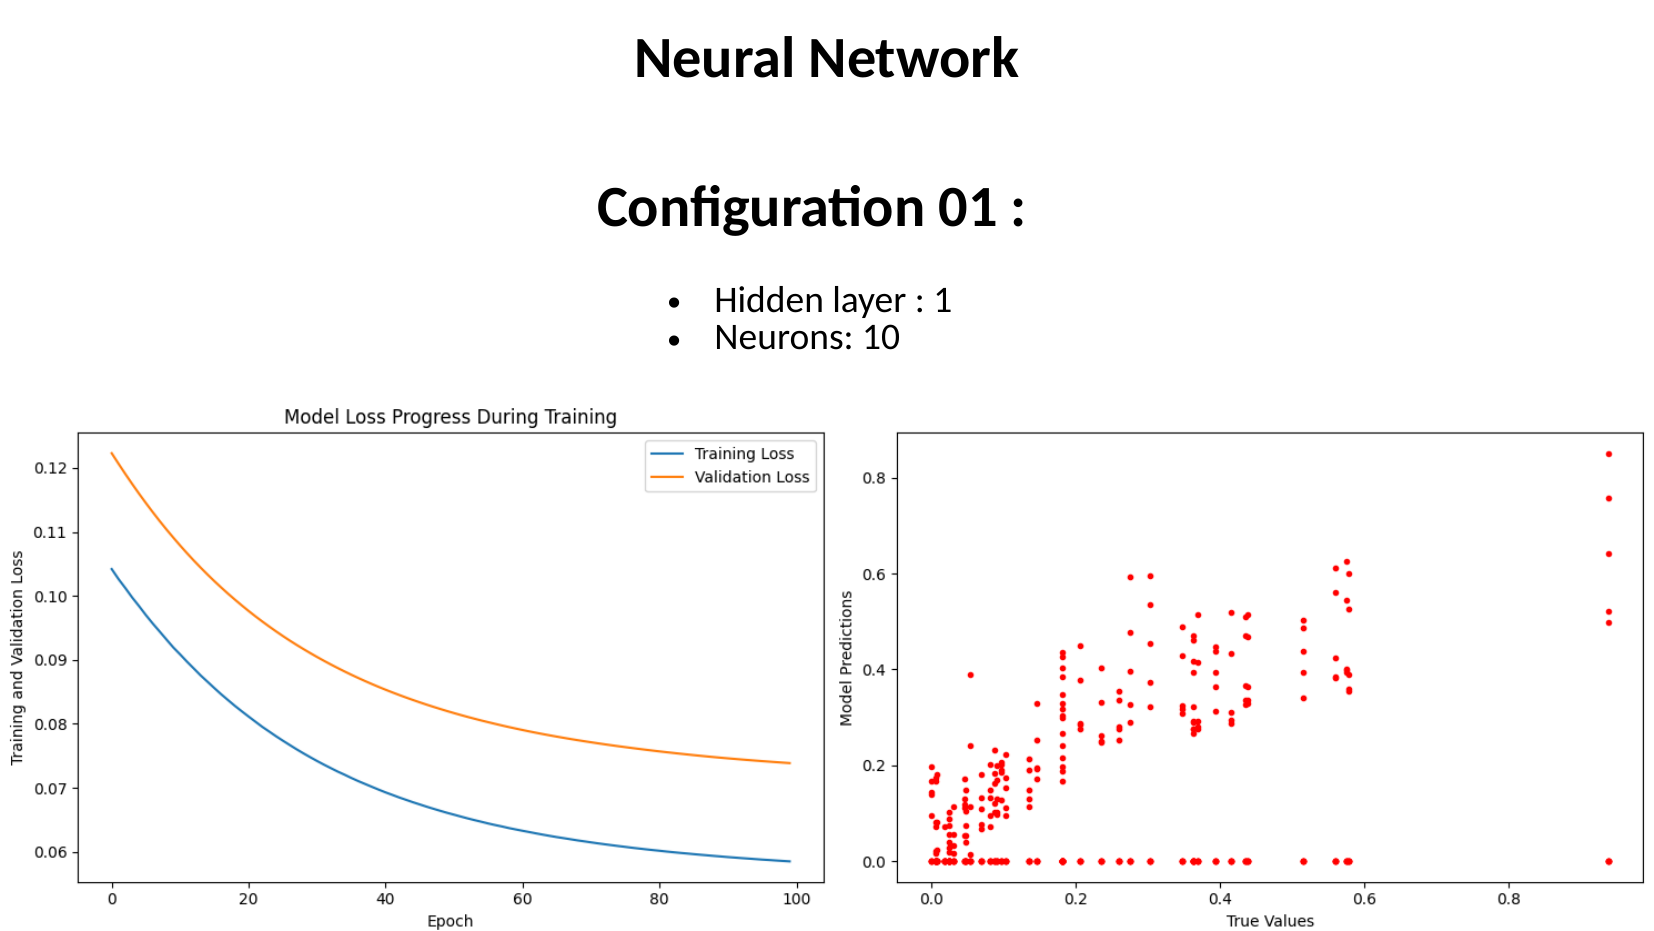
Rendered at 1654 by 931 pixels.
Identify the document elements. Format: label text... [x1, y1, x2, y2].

text_box Hidden layer : 1 Neurons: 10 [652, 276, 1124, 383]
text_box Configuration 01 : [398, 175, 1226, 262]
text_box Neural Network [413, 26, 1241, 113]
picture [0, 397, 1654, 931]
